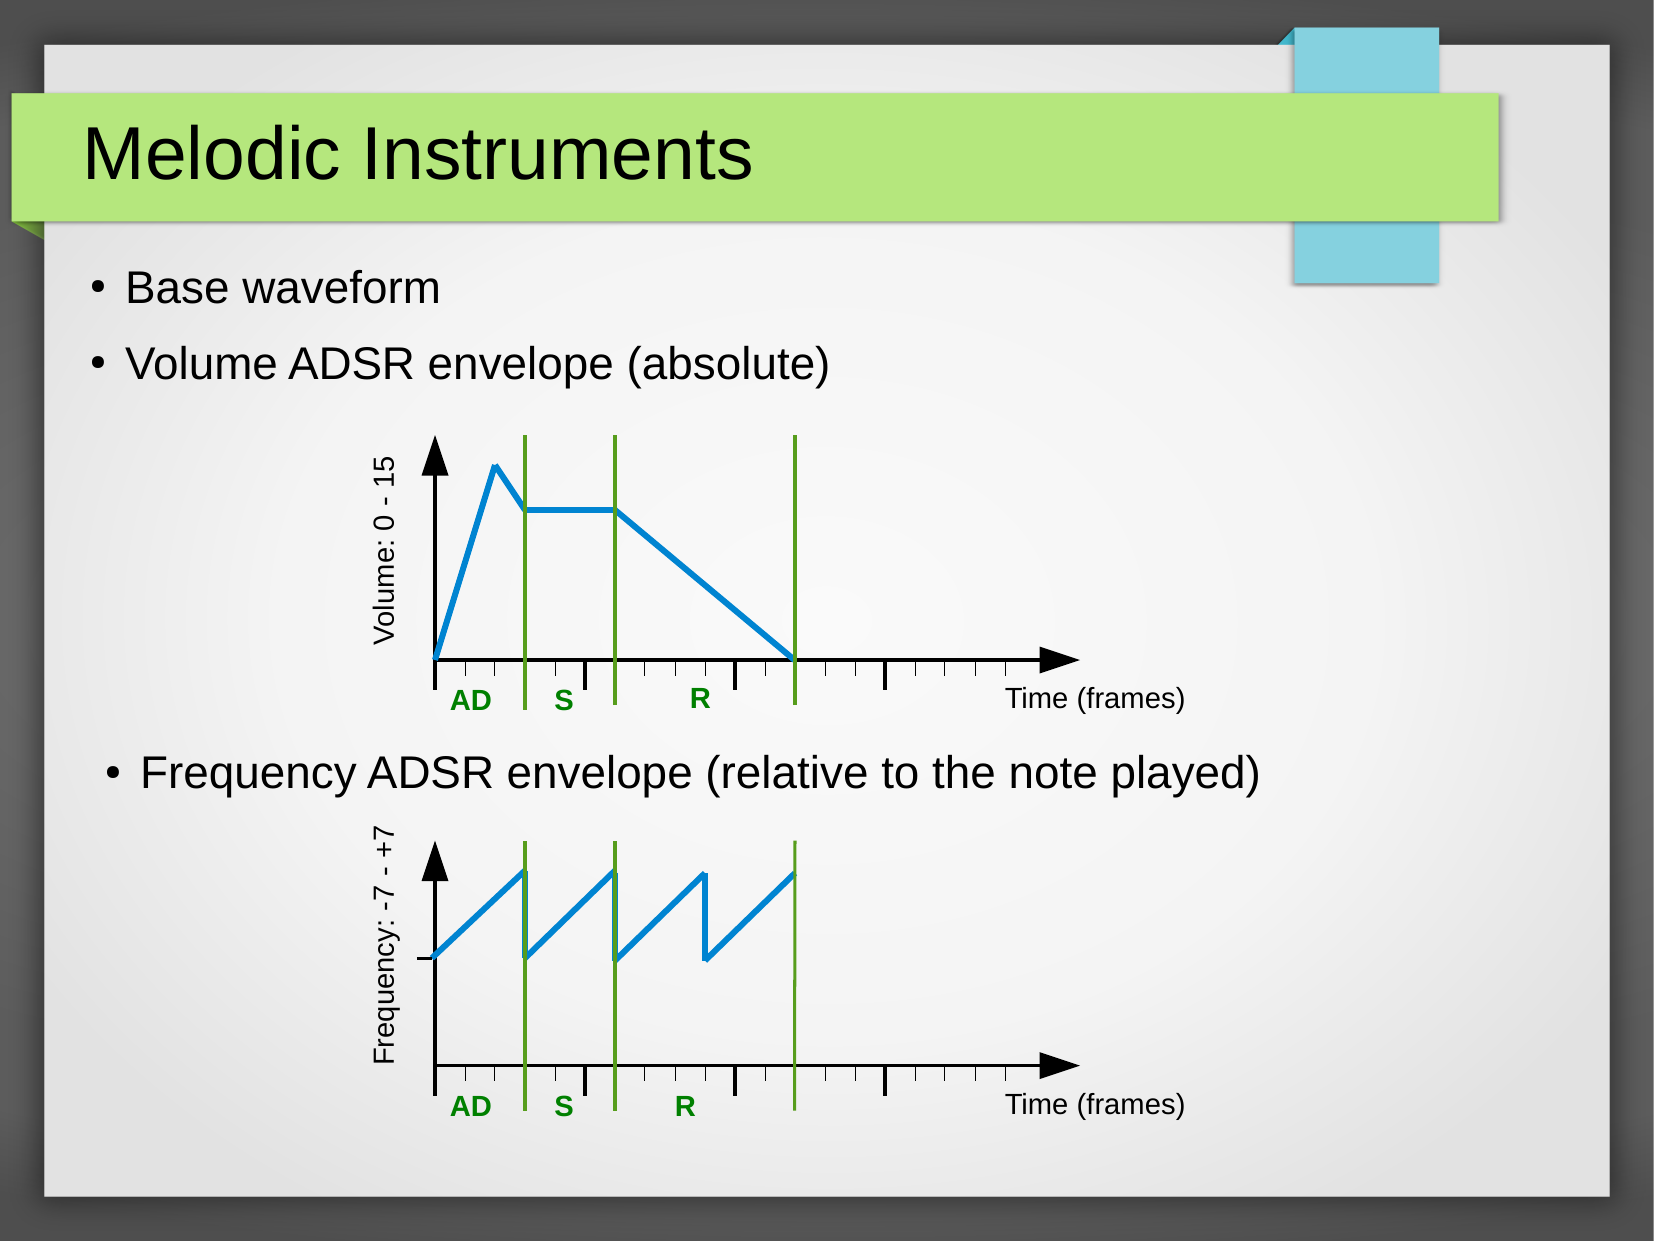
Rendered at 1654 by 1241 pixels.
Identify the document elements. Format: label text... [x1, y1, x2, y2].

text_box Time (frames) [990, 1080, 1276, 1131]
text_box S [539, 1082, 660, 1131]
title Melodic Instruments [82, 94, 1264, 213]
text_box AD [435, 1082, 539, 1131]
text_box Volume ADSR envelope (absolute) [75, 330, 1036, 467]
text_box R [660, 1082, 916, 1131]
text_box R [675, 675, 931, 723]
text_box Frequency: -7 - +7 [360, 810, 441, 1081]
text_box Time (frames) [990, 675, 1276, 725]
picture [0, 0, 1654, 1241]
text_box Base waveform [75, 255, 601, 322]
text_box AD [435, 676, 539, 725]
text_box Volume: 0 - 15 [360, 467, 408, 661]
text_box Frequency ADSR envelope (relative to the note played) [90, 740, 1591, 877]
text_box S [539, 676, 795, 725]
